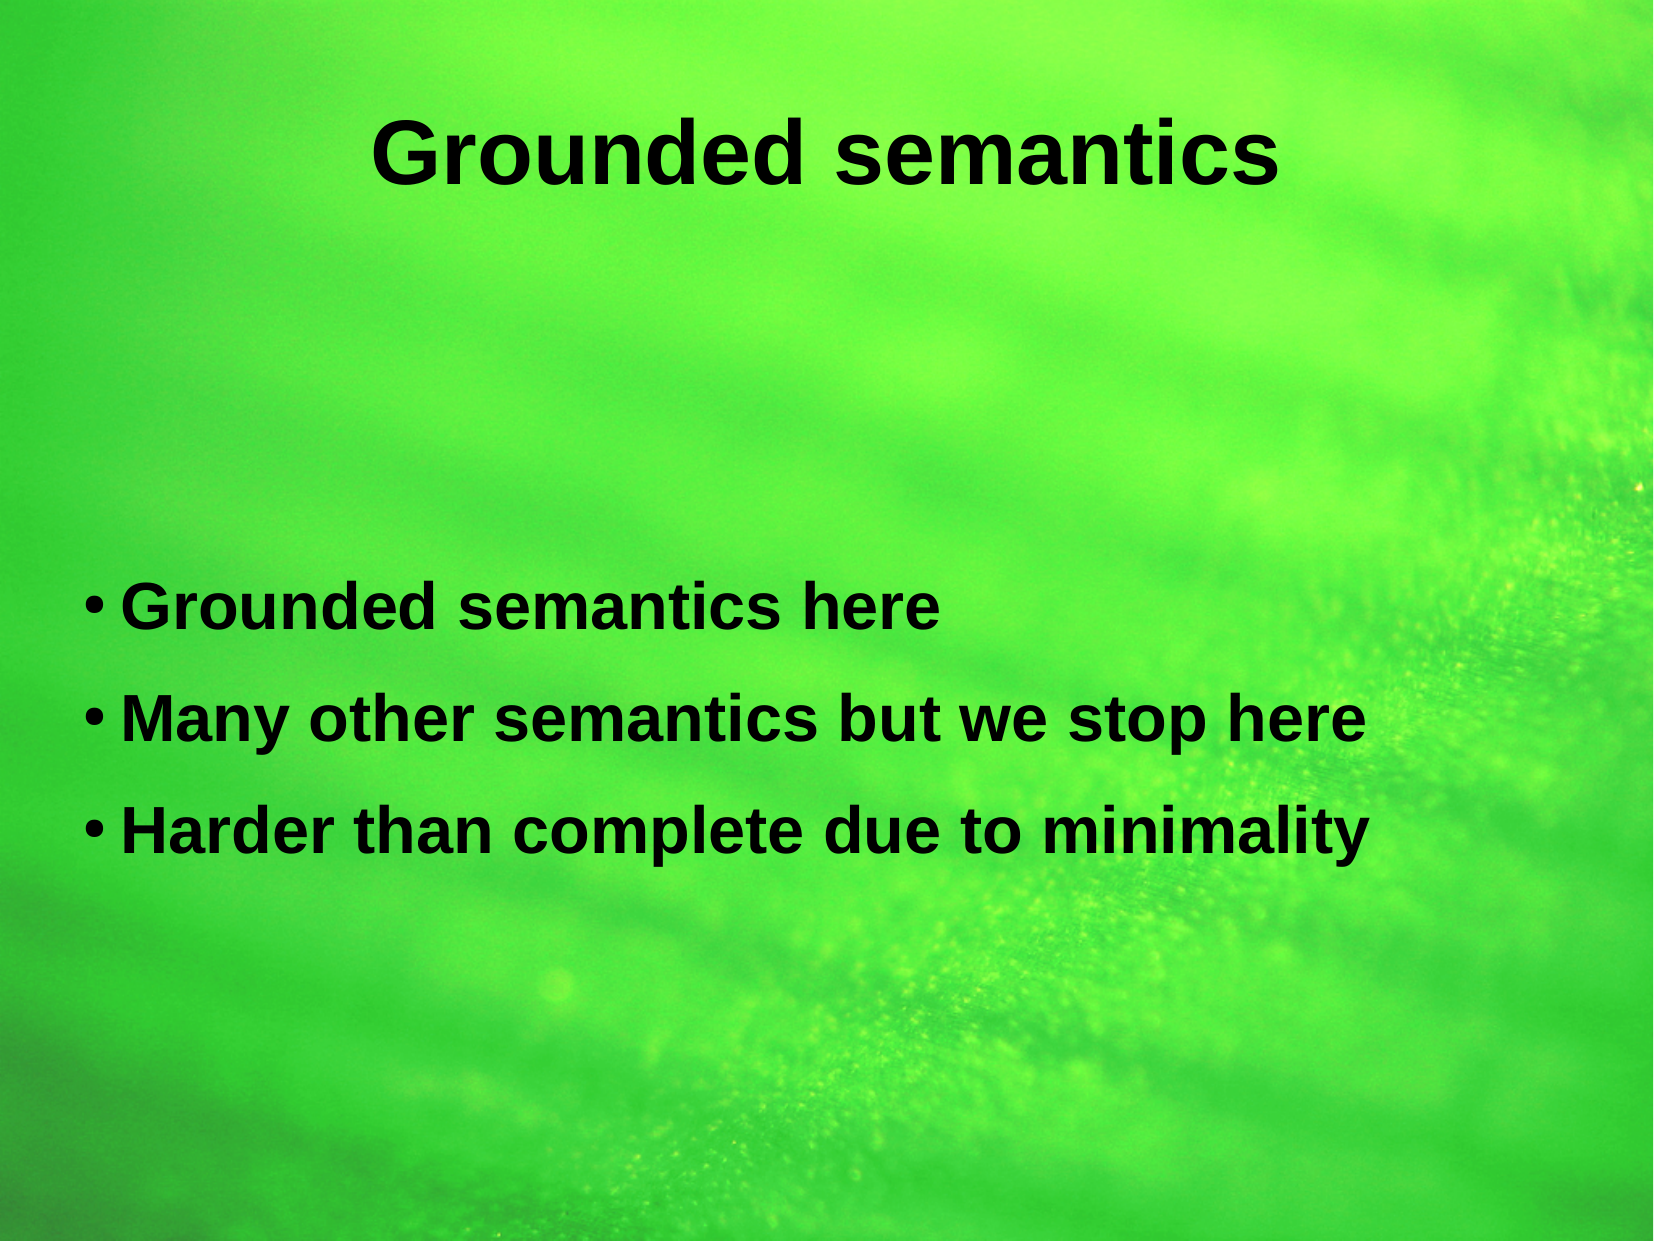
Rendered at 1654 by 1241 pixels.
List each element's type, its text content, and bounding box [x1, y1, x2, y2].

title Grounded semantics [82, 49, 1571, 257]
subtitle Grounded semantics here Many other semantics but we stop here Harder than complete due to minimality [82, 290, 1651, 1109]
picture [0, 0, 1654, 1241]
